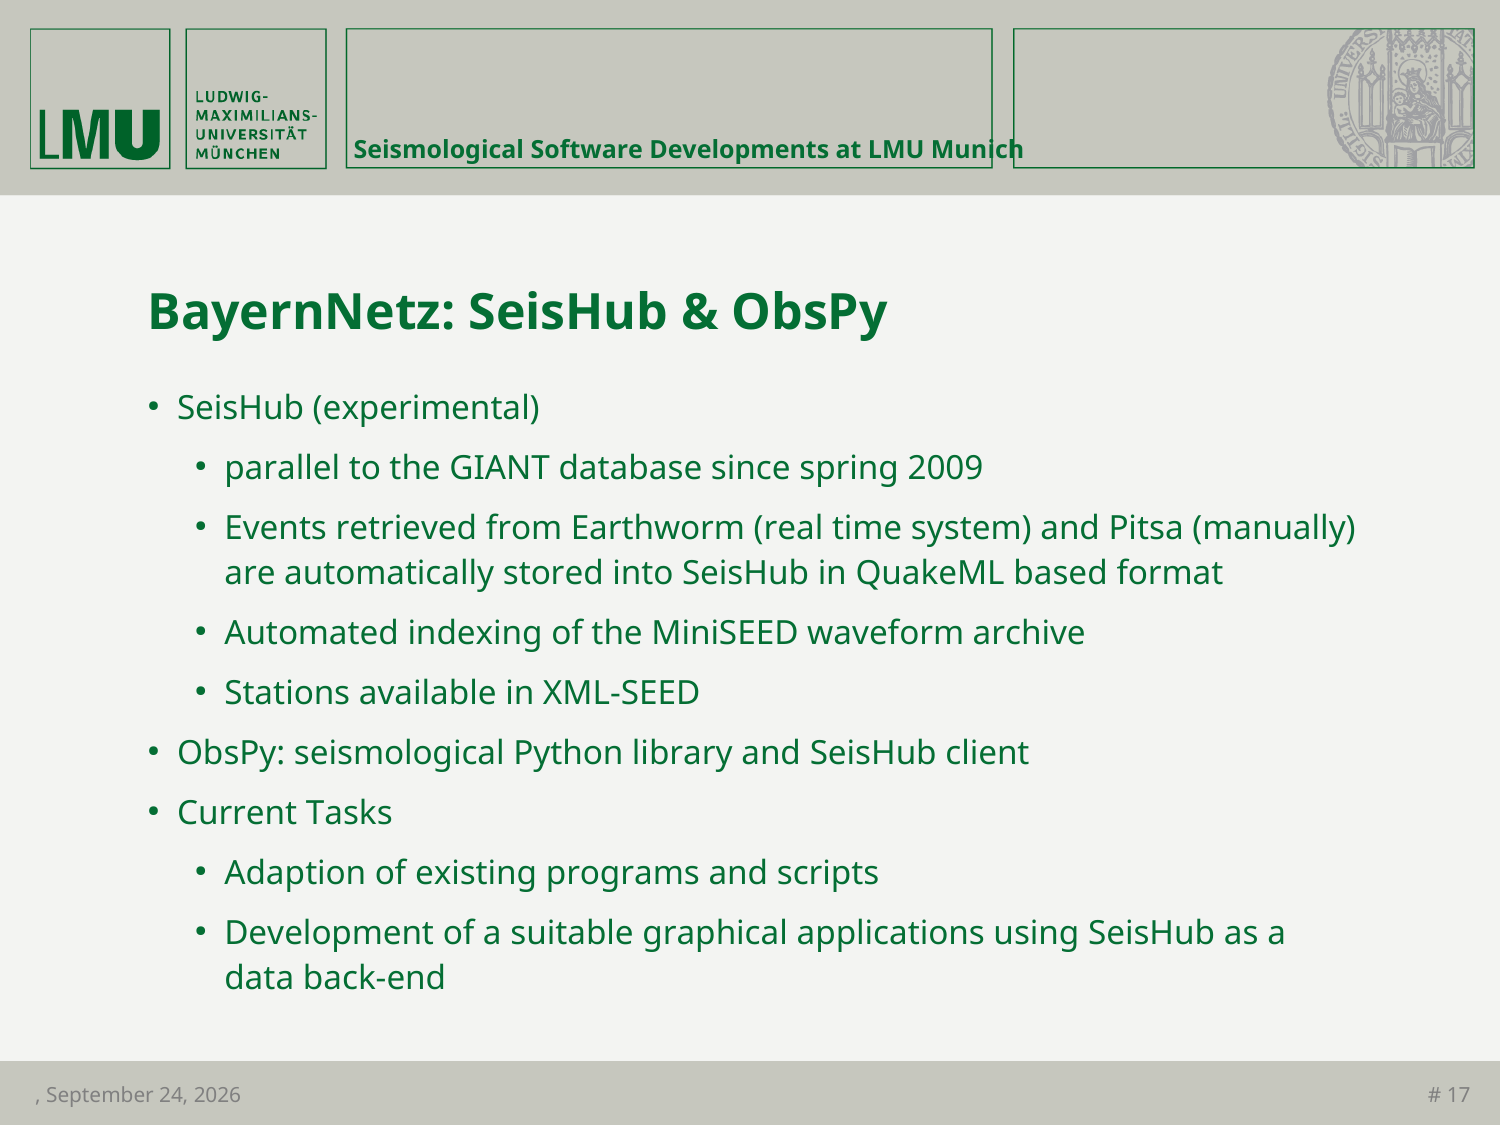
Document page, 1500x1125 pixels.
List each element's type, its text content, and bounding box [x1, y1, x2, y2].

picture [0, 0, 1500, 1125]
title BayernNetz: SeisHub & ObsPy [147, 265, 1359, 355]
list SeisHub (experimental) parallel to the GIANT database since spring 2009 Events retrieved from Earthworm (real time system) and Pitsa (manually) are automatically stored into SeisHub in QuakeML based format Automated indexing of the MiniSEED waveform archive Stations available in XML-SEED ObsPy: seismological Python library and SeisHub client Current Tasks Adaption of existing programs and scripts Development of a suitable graphical applications using SeisHub as a data back-end [147, 383, 1359, 990]
